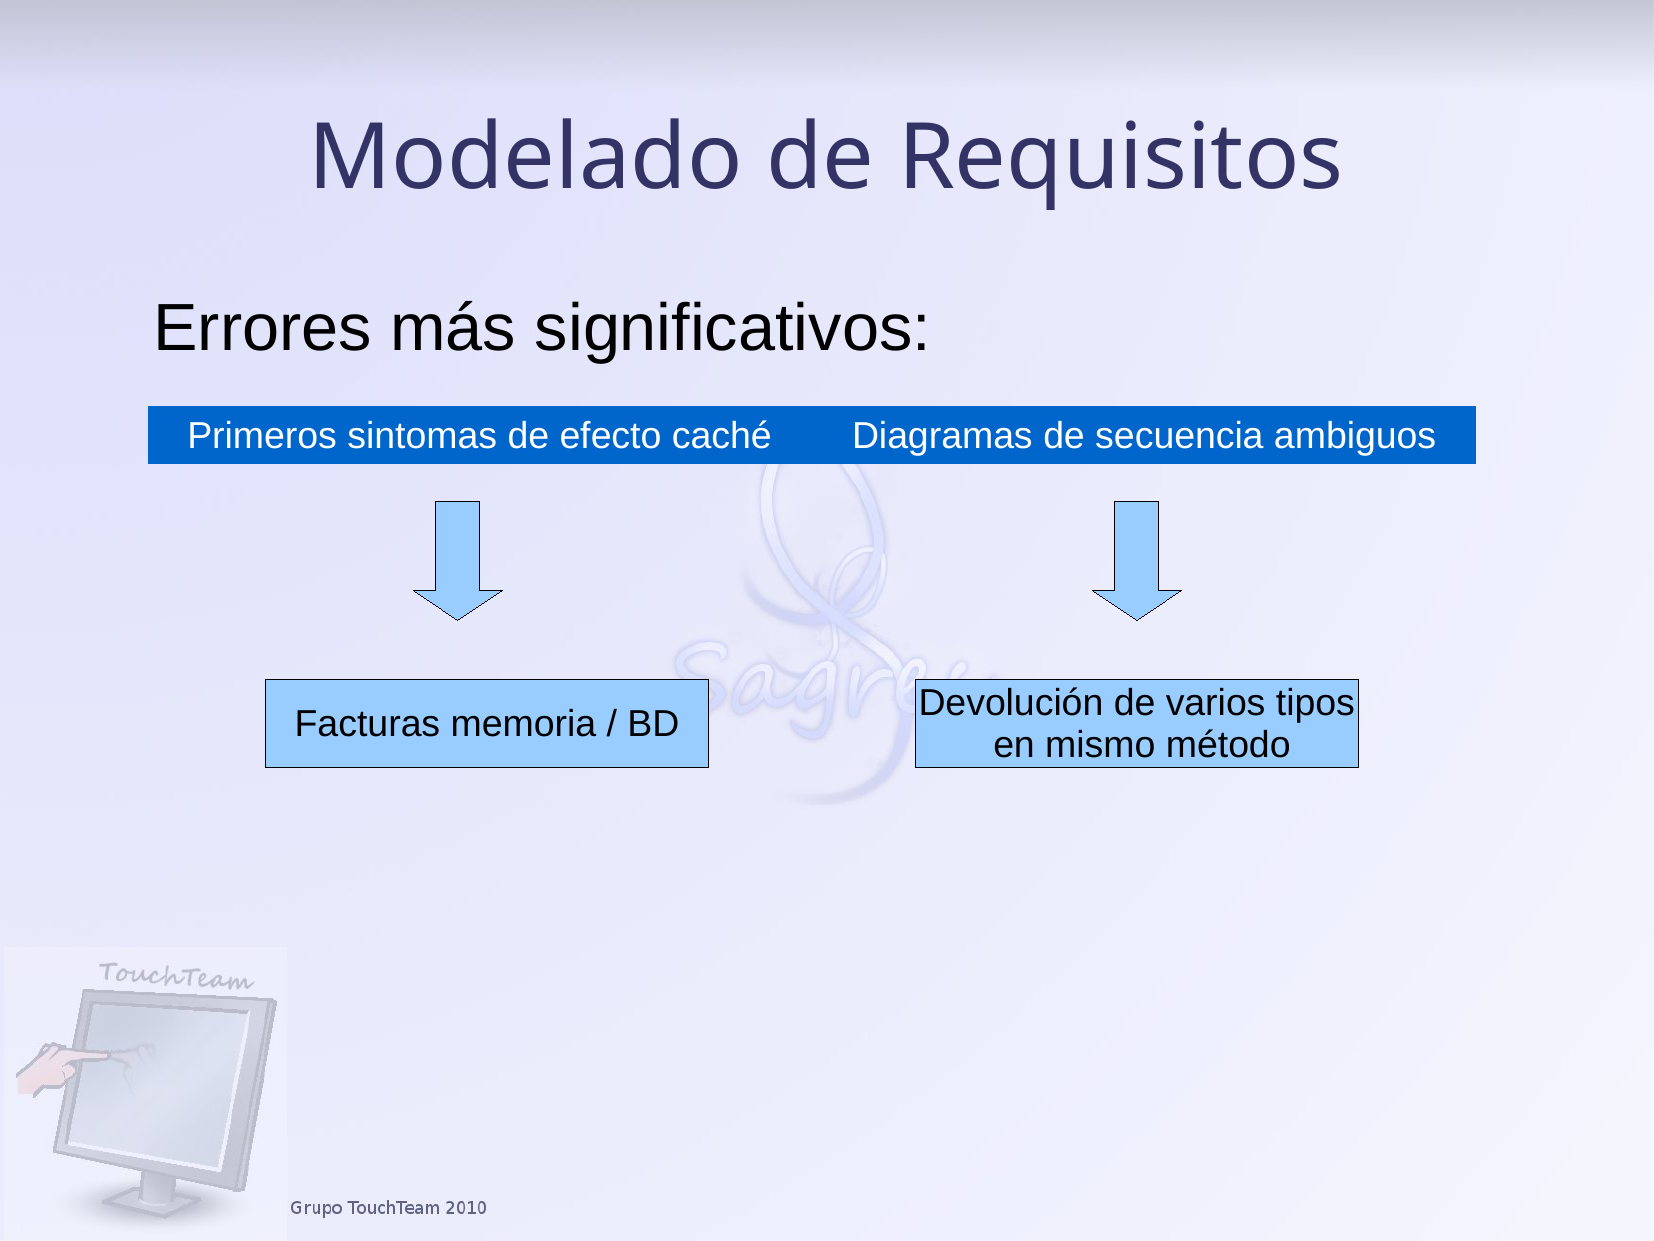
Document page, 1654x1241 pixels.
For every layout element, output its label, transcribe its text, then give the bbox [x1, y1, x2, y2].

title Modelado de Requisitos [82, 56, 1571, 250]
picture [0, 0, 1654, 1241]
text_box [413, 501, 503, 621]
table_header Diagramas de secuencia ambiguos [812, 406, 1476, 464]
list Errores más significativos: [82, 290, 1571, 1094]
text_box Facturas memoria / BD [265, 679, 709, 768]
text_box Devolución de varios tipos en mismo método [915, 679, 1359, 768]
table_header Primeros sintomas de efecto caché [148, 406, 812, 464]
text_box [1092, 501, 1182, 621]
